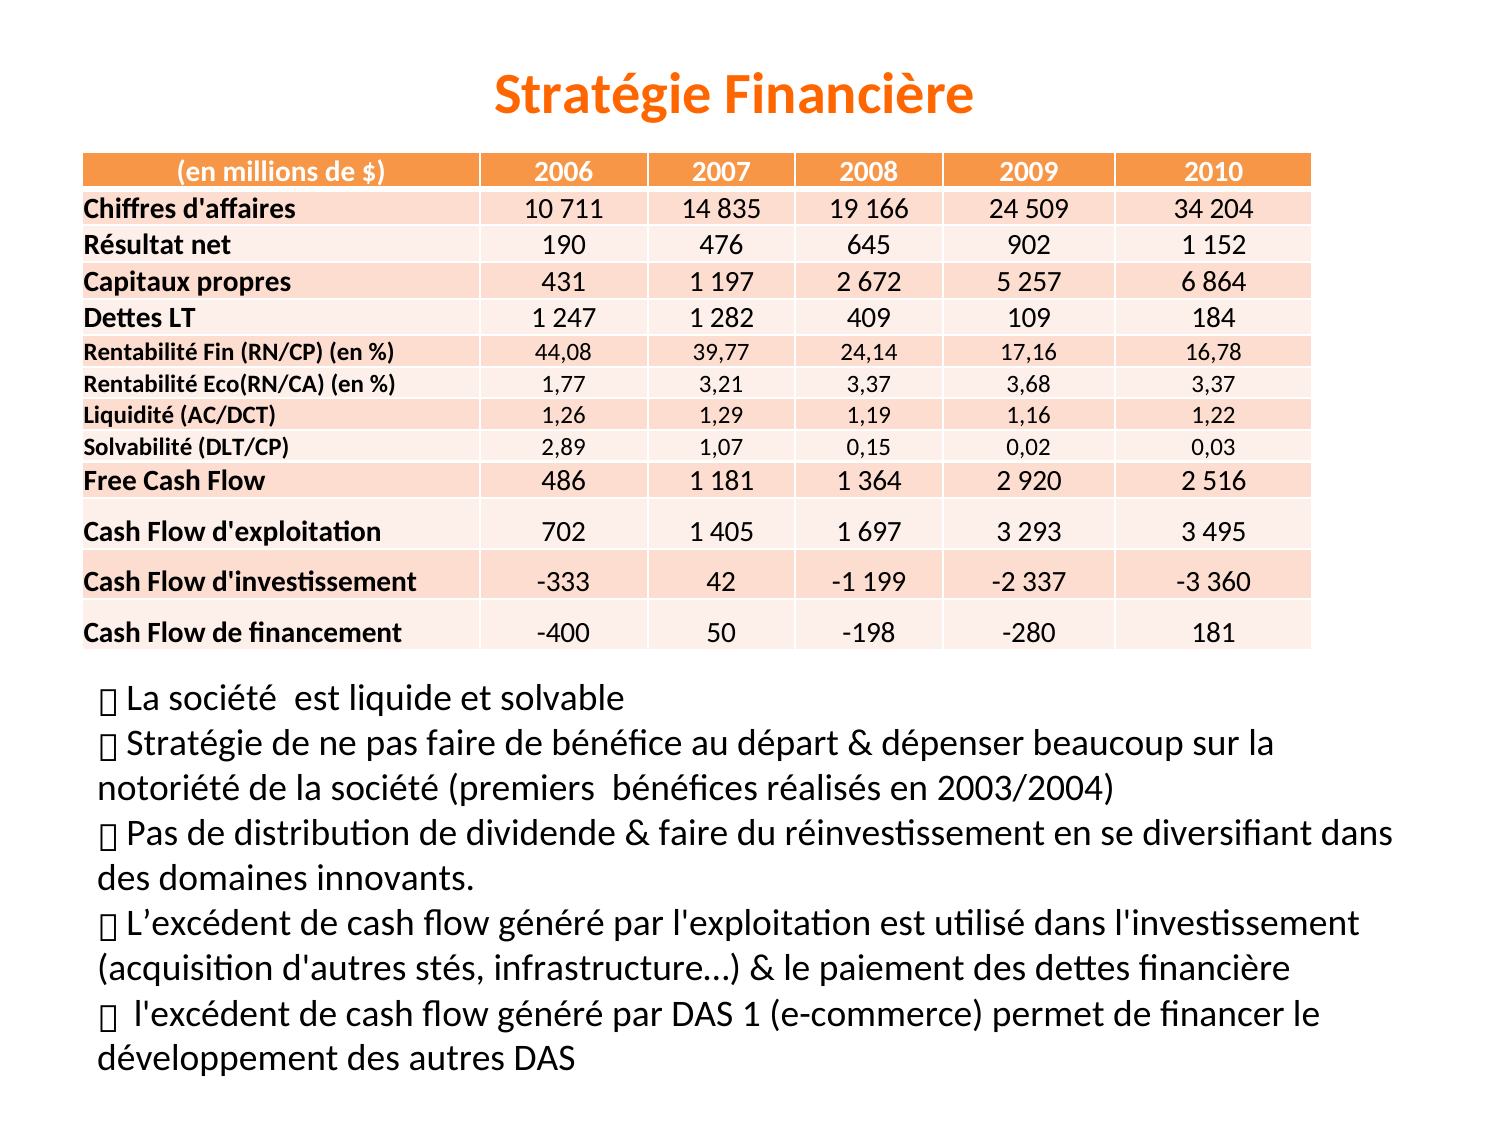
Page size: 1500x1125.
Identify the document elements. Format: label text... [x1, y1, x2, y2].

text_box Cash Flow d'investissement [83, 569, 418, 600]
text_box 181 [1191, 620, 1236, 650]
text_box 24,14 [840, 341, 898, 367]
text_box Solvabilité (DLT/CP) [83, 436, 291, 462]
text_box  [97, 811, 135, 854]
text_box 1,16 [1006, 404, 1052, 430]
text_box -280 [1002, 620, 1056, 650]
text_box 3,68 [1006, 373, 1052, 399]
text_box Chiffres d'affaires [83, 196, 304, 226]
text_box notoriété de la société (premiers bénéfices réalisés en 2003/2004) [97, 772, 1116, 811]
text_box 0,02 [1006, 436, 1052, 462]
text_box 1 152 [1181, 232, 1247, 262]
text_box -198 [842, 620, 896, 650]
text_box -333 [536, 569, 591, 600]
text_box Cash Flow d'exploitation [83, 519, 383, 549]
text_box 1,07 [699, 436, 744, 462]
text_box 476 [699, 232, 744, 262]
text_box 2008 [839, 159, 899, 189]
text_box 702 [541, 519, 586, 549]
text_box développement des autres DAS [97, 1042, 577, 1081]
text_box 190 [541, 232, 586, 262]
text_box l'excédent de cash flow généré par DAS 1 (e-commerce) permet de financer le [133, 998, 1331, 1036]
text_box 2,89 [541, 436, 587, 462]
text_box Cash Flow de financement [83, 620, 404, 650]
text_box Stratégie Financière [494, 69, 976, 128]
text_box des domaines innovants. [97, 862, 485, 901]
text_box 2006 [534, 159, 594, 189]
text_box -400 [536, 620, 591, 650]
text_box Rentabilité Fin (RN/CP) (en %) [83, 341, 396, 367]
text_box 14 835 [681, 196, 762, 226]
text_box Stratégie de ne pas faire de bénéfice au départ & dépenser beaucoup sur la [126, 727, 1286, 766]
text_box  [97, 992, 135, 1035]
text_box 1 197 [688, 269, 755, 299]
text_box  [97, 901, 135, 944]
text_box 1 247 [530, 305, 597, 336]
text_box 24 509 [988, 196, 1070, 226]
text_box 1,77 [541, 373, 587, 399]
text_box 902 [1006, 232, 1052, 262]
text_box 2 516 [1181, 468, 1247, 499]
text_box 2007 [691, 159, 751, 189]
text_box 3,37 [846, 373, 892, 399]
text_box (acquisition d'autres stés, infrastructure…) & le paiement des dettes financière [97, 952, 1293, 991]
text_box 1 697 [836, 519, 902, 549]
text_box Rentabilité Eco(RN/CA) (en %) [83, 373, 397, 399]
text_box Liquidité (AC/DCT) [83, 404, 277, 430]
text_box 34 204 [1173, 196, 1254, 226]
text_box 1,29 [699, 404, 744, 430]
text_box 6 864 [1181, 269, 1247, 299]
text_box 0,03 [1191, 436, 1237, 462]
text_box 1 405 [688, 519, 755, 549]
text_box 1,26 [541, 404, 587, 430]
text_box 431 [541, 269, 586, 299]
text_box  [97, 721, 135, 764]
text_box -1 199 [831, 569, 907, 600]
text_box 44,08 [534, 341, 593, 367]
text_box 1 364 [836, 468, 902, 499]
text_box Capitaux propres [83, 269, 292, 299]
text_box 1 282 [688, 305, 755, 336]
text_box -3 360 [1176, 569, 1252, 600]
text_box 50 [706, 620, 737, 650]
text_box 5 257 [996, 269, 1062, 299]
text_box 42 [706, 569, 737, 600]
text_box 3 495 [1181, 519, 1247, 549]
text_box Pas de distribution de dividende & faire du réinvestissement en se diversifiant dans [126, 817, 1404, 856]
text_box 0,15 [846, 436, 892, 462]
text_box (en millions de $) [176, 159, 386, 189]
text_box 2009 [999, 159, 1059, 189]
text_box 39,77 [692, 341, 751, 367]
text_box 19 166 [828, 196, 910, 226]
text_box Free Cash Flow [83, 468, 266, 499]
text_box 17,16 [1000, 341, 1058, 367]
text_box L’excédent de cash flow généré par l'exploitation est utilisé dans l'investissement [126, 907, 1371, 946]
text_box 2 672 [836, 269, 902, 299]
text_box 10 711 [523, 196, 604, 226]
text_box 486 [541, 468, 586, 499]
text_box 1 181 [688, 468, 755, 499]
text_box 2 920 [996, 468, 1062, 499]
text_box  [97, 676, 135, 719]
text_box 16,78 [1185, 341, 1243, 367]
text_box 409 [846, 305, 892, 336]
text_box 184 [1191, 305, 1236, 336]
text_box 3,37 [1191, 373, 1237, 399]
text_box [0, 0, 1500, 1125]
text_box 109 [1006, 305, 1052, 336]
text_box 3,21 [699, 373, 744, 399]
text_box 1,22 [1191, 404, 1237, 430]
text_box -2 337 [991, 569, 1067, 600]
text_box La société est liquide et solvable [126, 682, 626, 721]
text_box 1,19 [846, 404, 892, 430]
text_box Dettes LT [83, 305, 197, 336]
text_box 645 [846, 232, 892, 262]
text_box 2010 [1184, 159, 1244, 189]
text_box Résultat net [83, 232, 232, 262]
text_box 3 293 [996, 519, 1062, 549]
